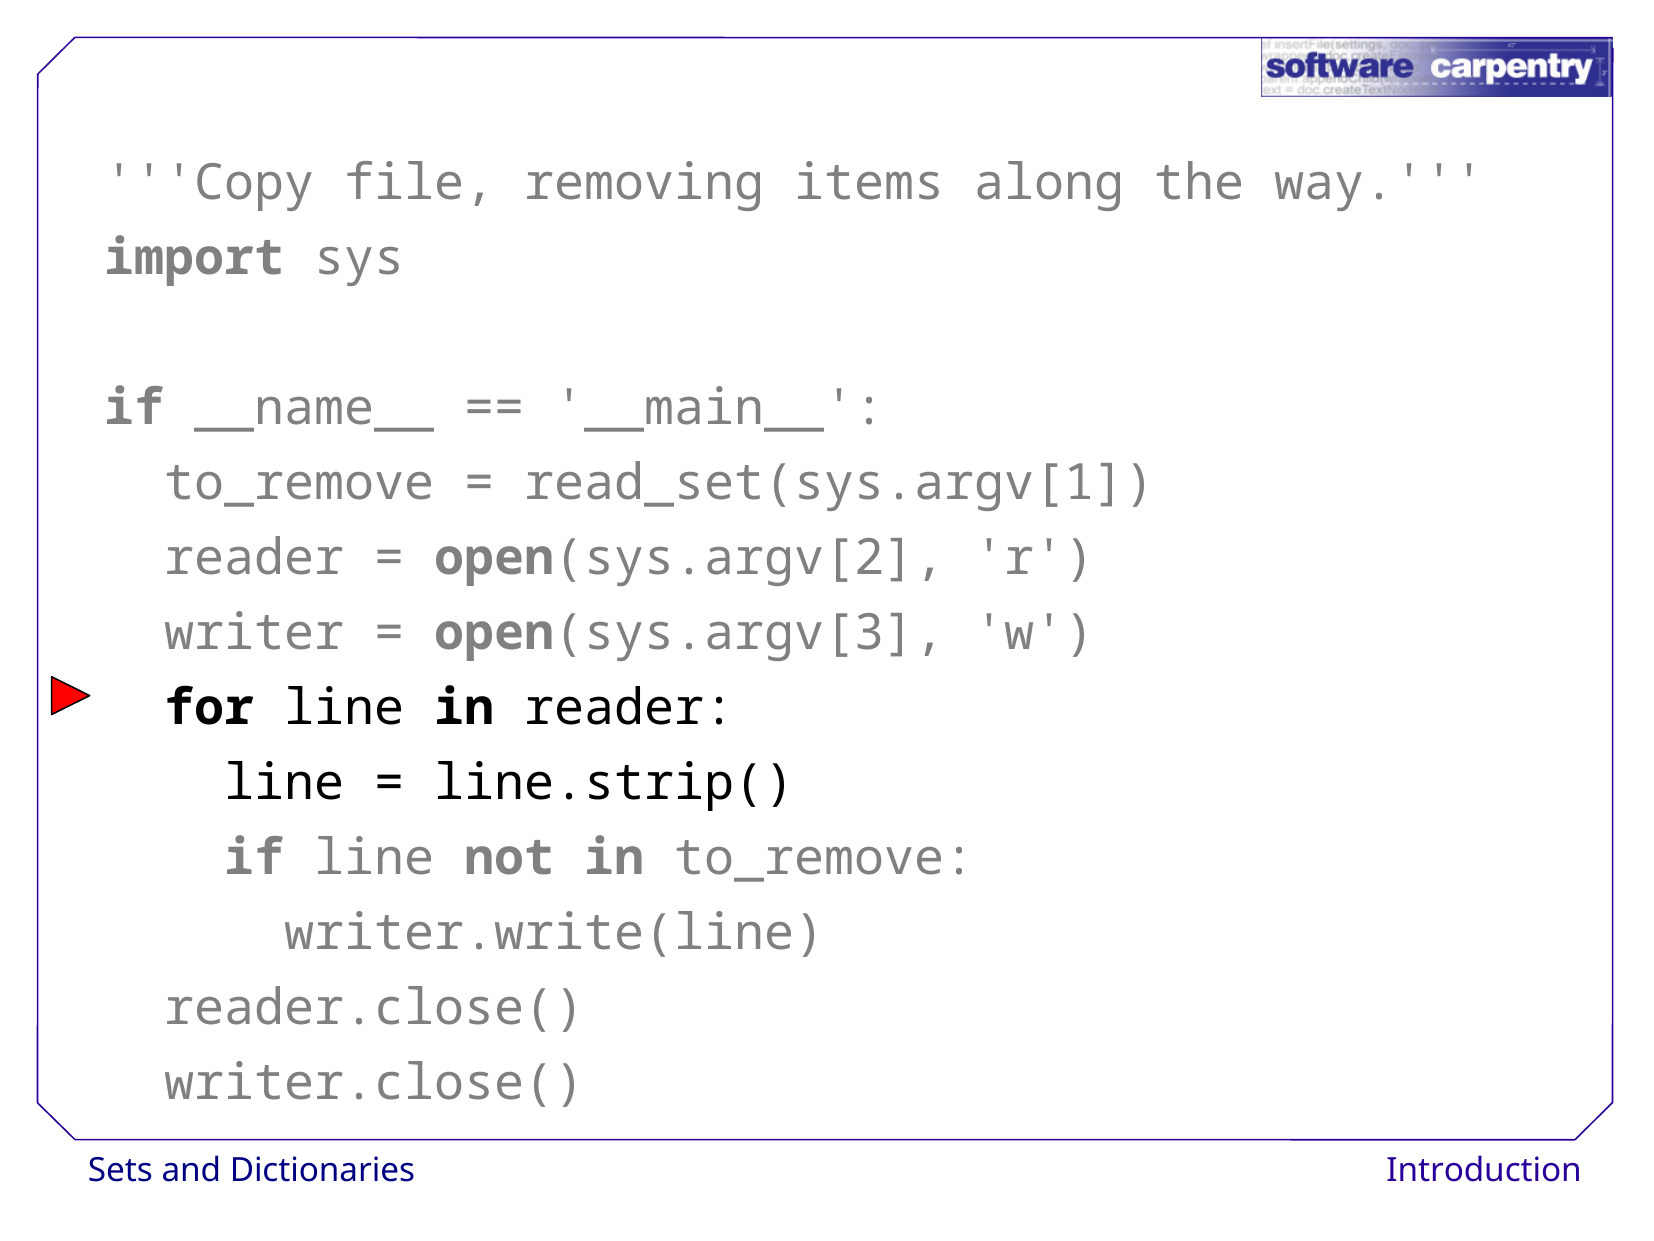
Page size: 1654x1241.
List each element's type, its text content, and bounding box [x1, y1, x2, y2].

text_box '''Copy file, removing items along the way.''' import sys if __name__ == '__main__': to_remove = read_set(sys.argv[1]) reader = open(sys.argv[2], 'r') writer = open(sys.argv[3], 'w') for line in reader: line = line.strip() if line not in to_remove: writer.write(line) reader.close() writer.close() [89, 126, 1512, 1046]
picture [1261, 39, 1613, 97]
text_box [51, 676, 90, 715]
